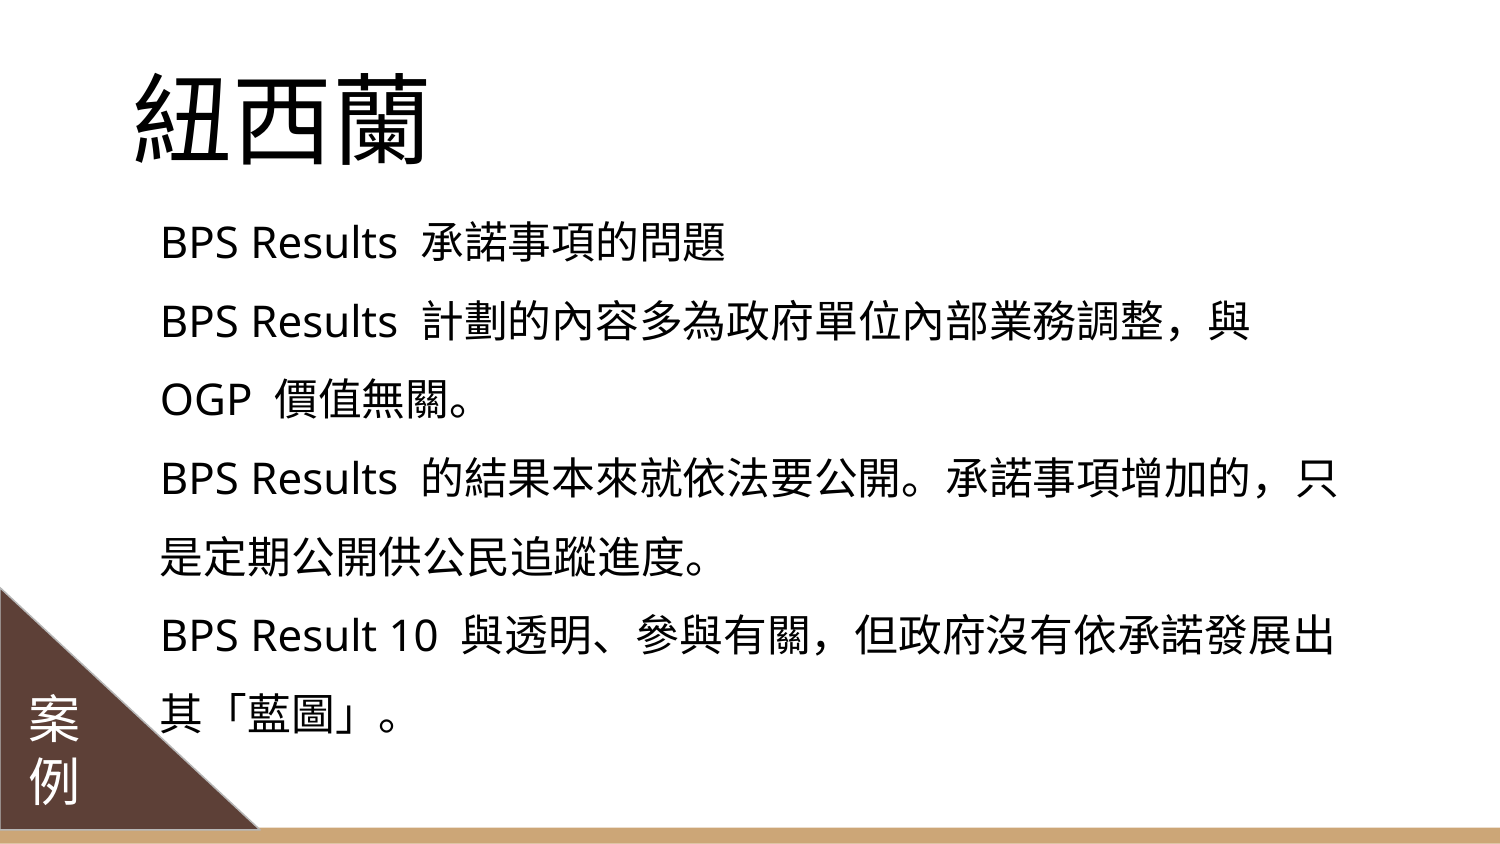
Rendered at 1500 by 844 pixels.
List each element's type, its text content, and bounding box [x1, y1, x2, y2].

title 紐西蘭 [167, 230, 180, 235]
text_box [0, 587, 261, 830]
text_box 案例 [13, 671, 111, 760]
title 紐西蘭 [117, 0, 1383, 235]
title 紐西蘭 [258, 230, 270, 235]
title 紐西蘭 [196, 230, 208, 235]
title BPS Results 承諾事項的問題 BPS Results 計劃的內容多為政府單位內部業務調整，與 OGP 價值無關。 BPS Results 的結果本來就依法要公開。承諾事項增加的，只是定期公開供公民追蹤進度。 BPS Result 10 與透明、參與有關，但政府沒有依承諾發展出其「藍圖」。 [144, 256, 1355, 672]
